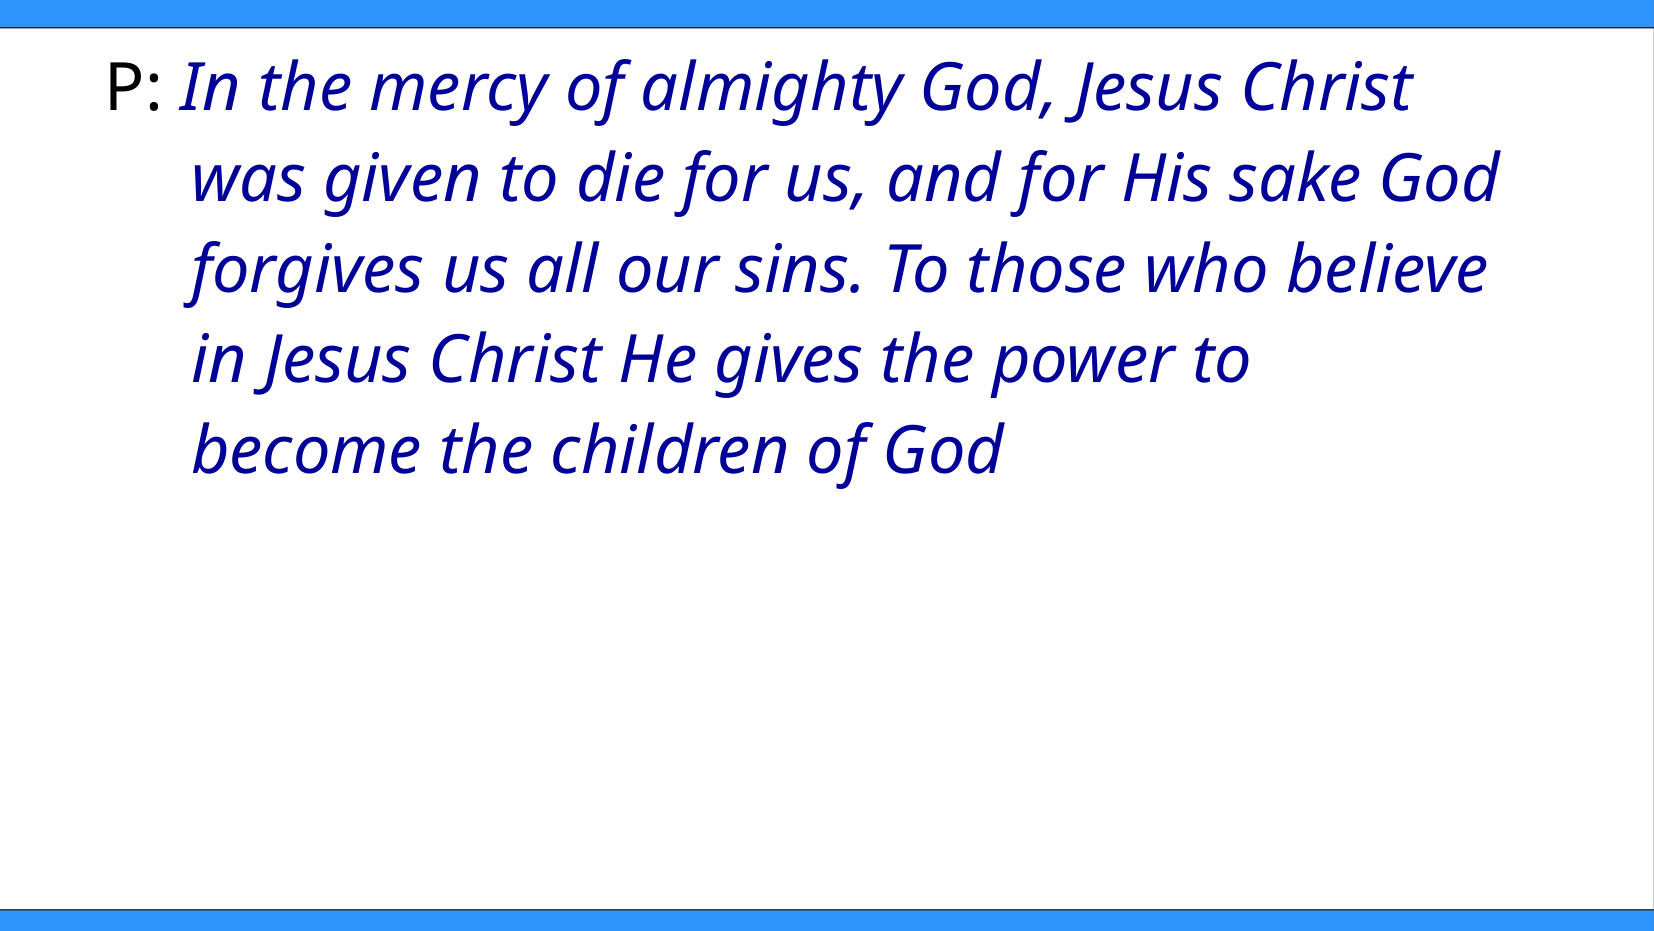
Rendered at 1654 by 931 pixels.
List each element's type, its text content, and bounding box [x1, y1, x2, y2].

picture [0, 0, 1654, 931]
text_box P: In the mercy of almighty God, Jesus Christ was given to die for us, and for His sake God forgives us all our sins. To those who believe in Jesus Christ He gives the power to become the children of God [90, 31, 1561, 571]
